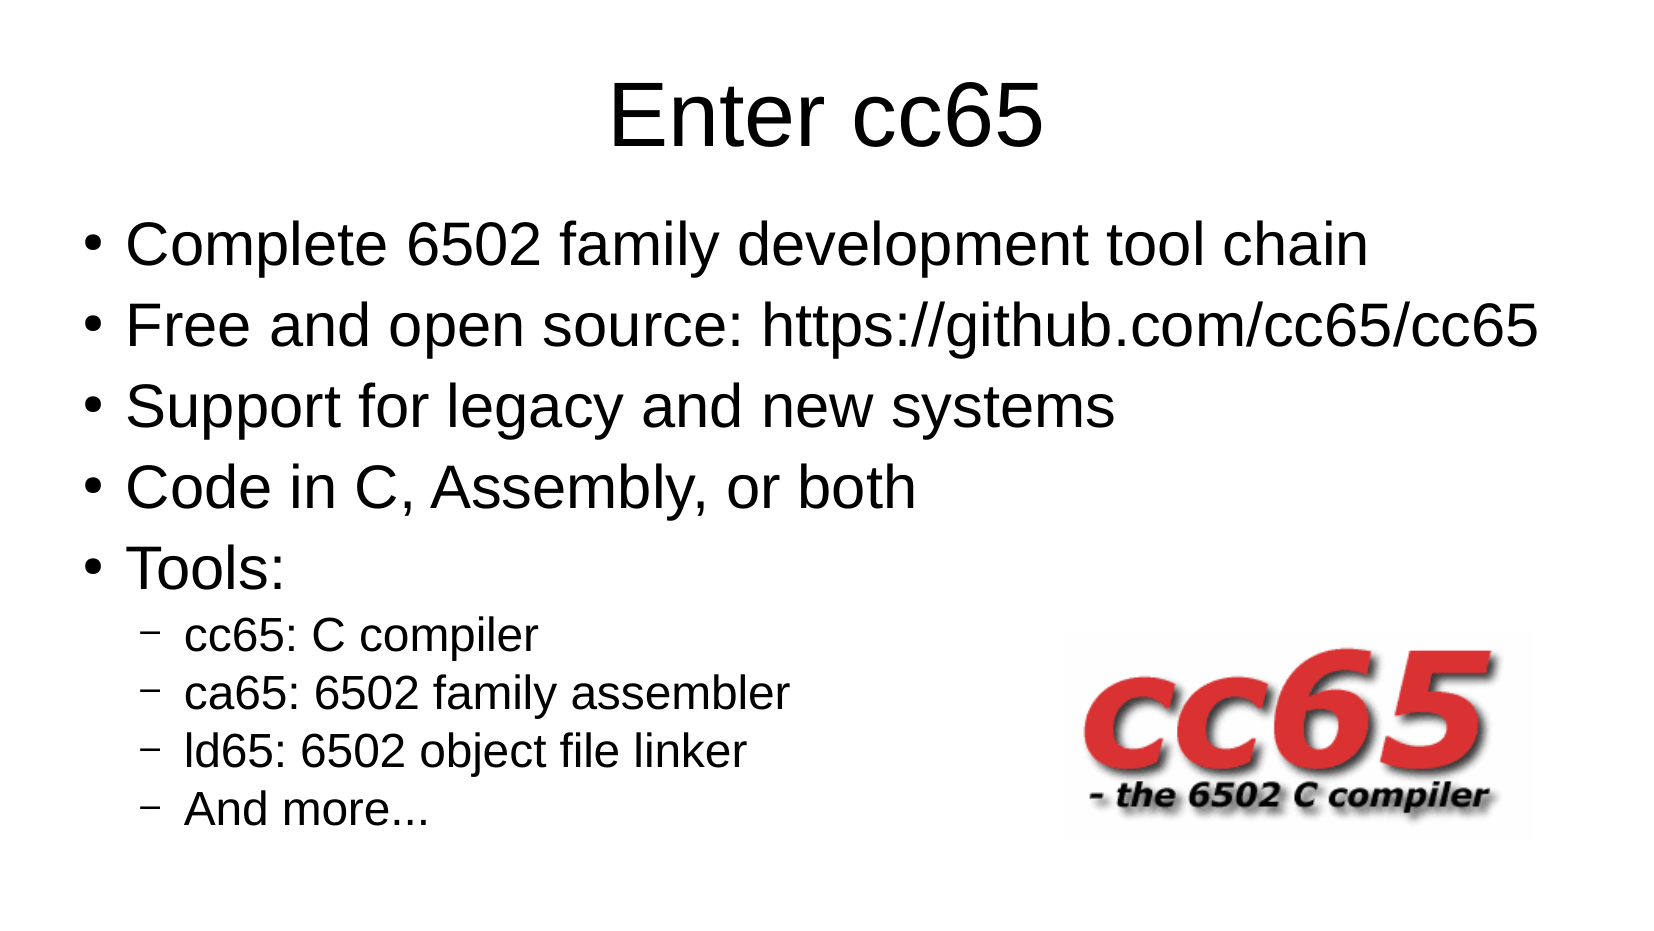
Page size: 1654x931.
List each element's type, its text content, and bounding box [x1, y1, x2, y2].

list Complete 6502 family development tool chain Free and open source: https://github.com/cc65/cc65 Support for legacy and new systems Code in C, Assembly, or both Tools: cc65: C compiler ca65: 6502 family assembler ld65: 6502 object file linker And more... [67, 210, 1576, 888]
title Enter cc65 [82, 37, 1571, 193]
picture [1065, 630, 1534, 840]
